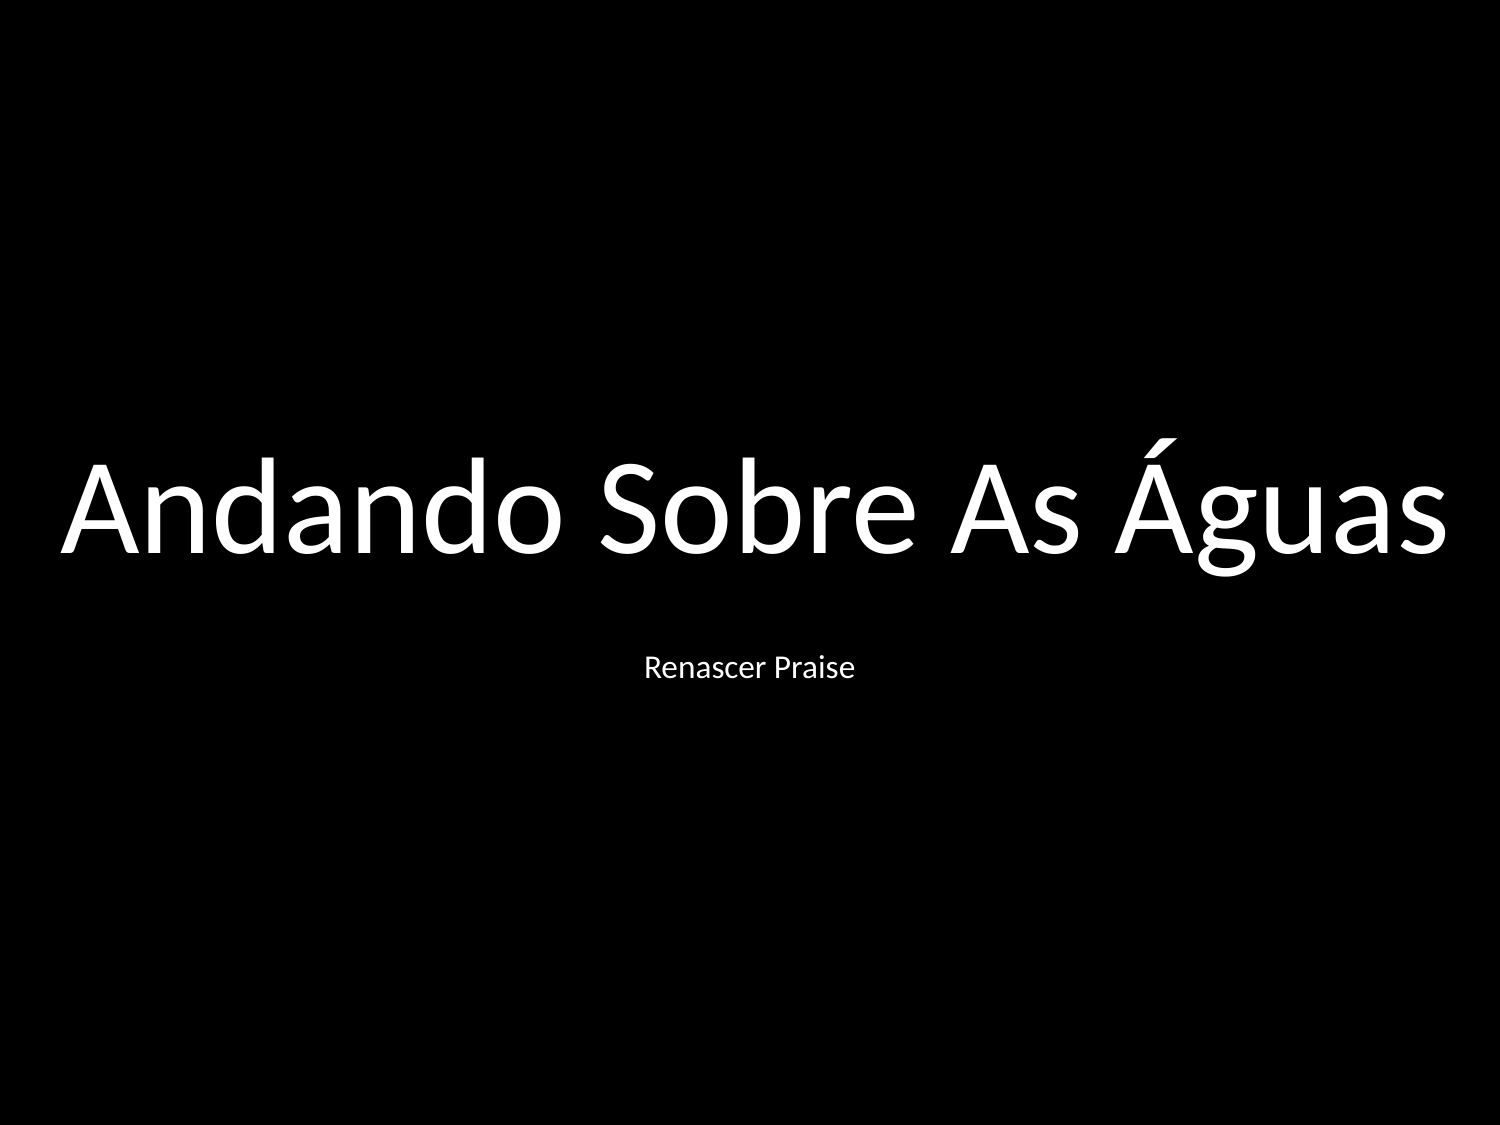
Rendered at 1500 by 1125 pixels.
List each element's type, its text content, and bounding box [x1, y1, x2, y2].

subtitle Renascer Praise [225, 637, 1275, 925]
title Andando Sobre As Águas [35, 377, 1477, 620]
